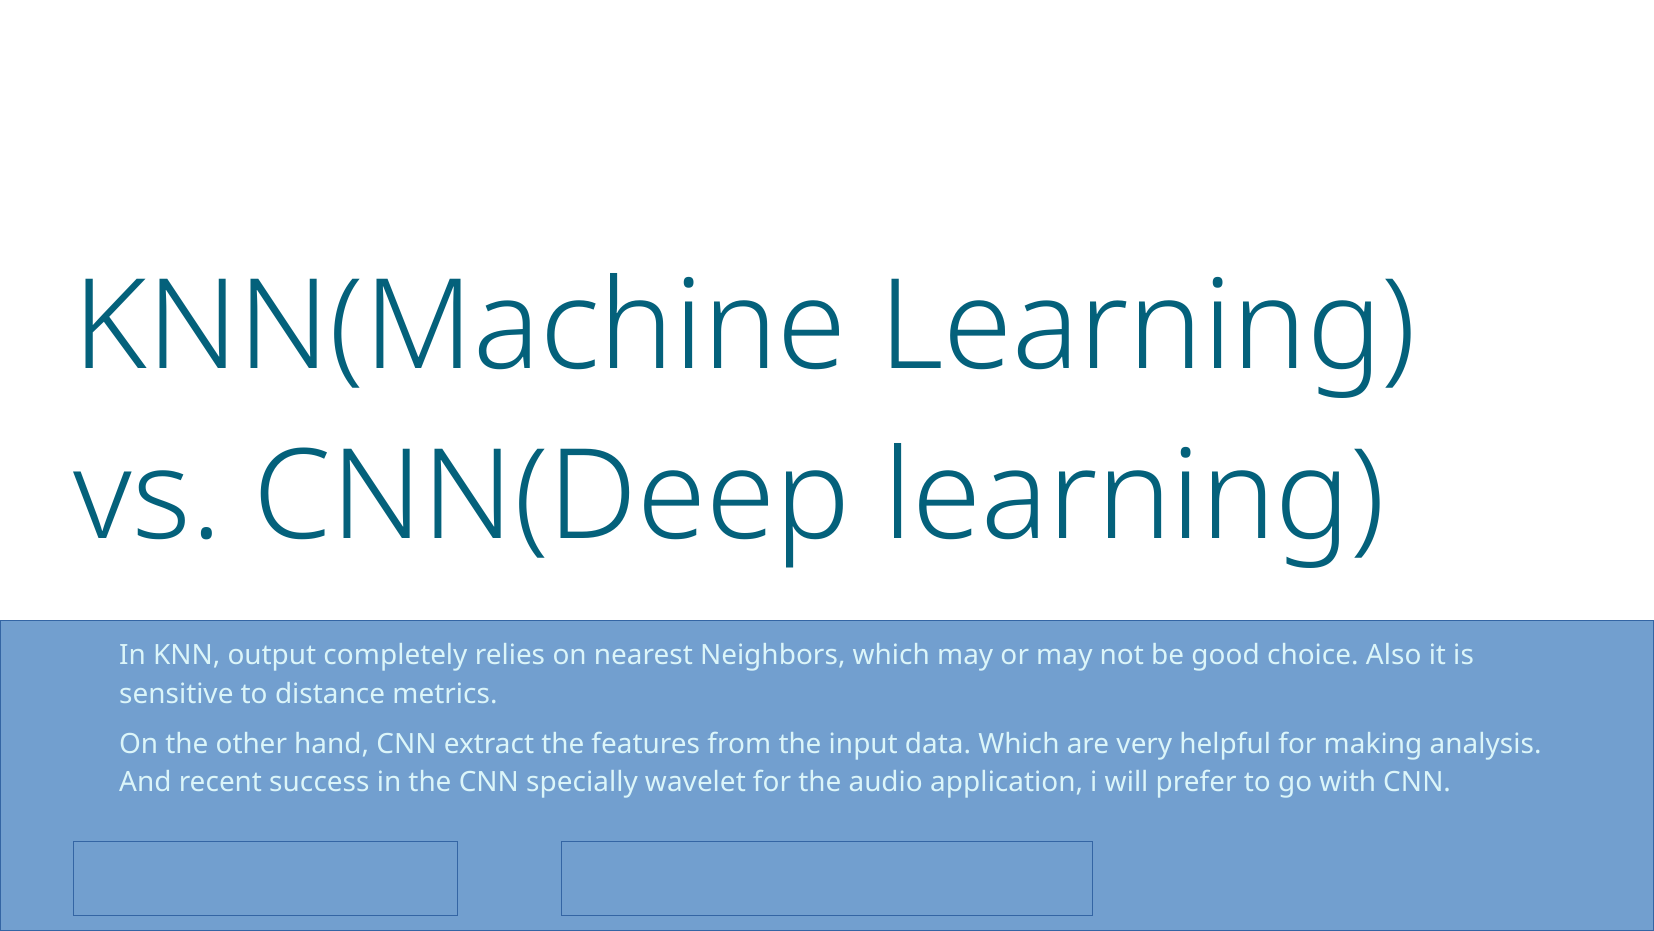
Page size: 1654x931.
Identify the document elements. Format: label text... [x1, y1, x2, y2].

list In KNN, output completely relies on nearest Neighbors, which may or may not be good choice. Also it is sensitive to distance metrics. On the other hand, CNN extract the features from the input data. Which are very helpful for making analysis. And recent success in the CNN specially wavelet for the audio application, i will prefer to go with CNN. [73, 634, 1551, 827]
title KNN(Machine Learning) vs. CNN(Deep learning) [73, 44, 1551, 576]
